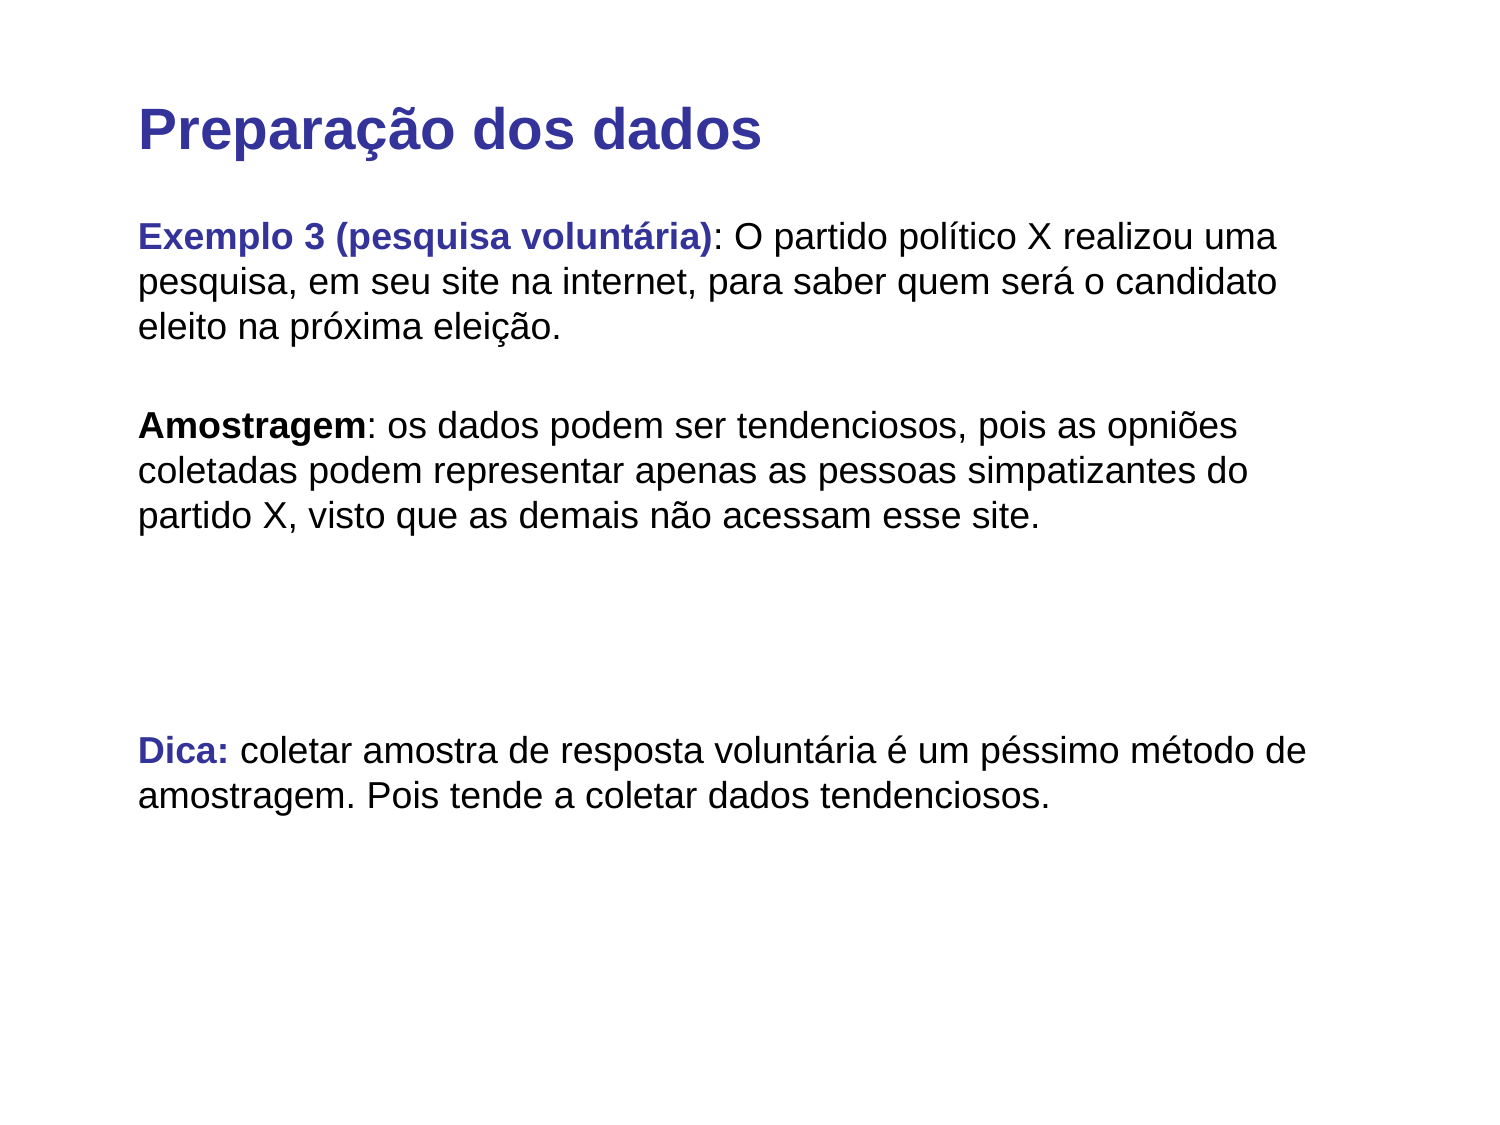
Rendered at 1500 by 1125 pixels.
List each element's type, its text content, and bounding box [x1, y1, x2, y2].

text_box Amostragem: os dados podem ser tendenciosos, pois as opniões coletadas podem representar apenas as pessoas simpatizantes do partido X, visto que as demais não acessam esse site. [123, 393, 1366, 544]
text_box Preparação dos dados [123, 84, 1400, 179]
text_box Exemplo 3 (pesquisa voluntária): O partido político X realizou uma pesquisa, em seu site na internet, para saber quem será o candidato eleito na próxima eleição. [123, 204, 1366, 361]
text_box Dica: coletar amostra de resposta voluntária é um péssimo método de amostragem. Pois tende a coletar dados tendenciosos. [123, 718, 1366, 874]
